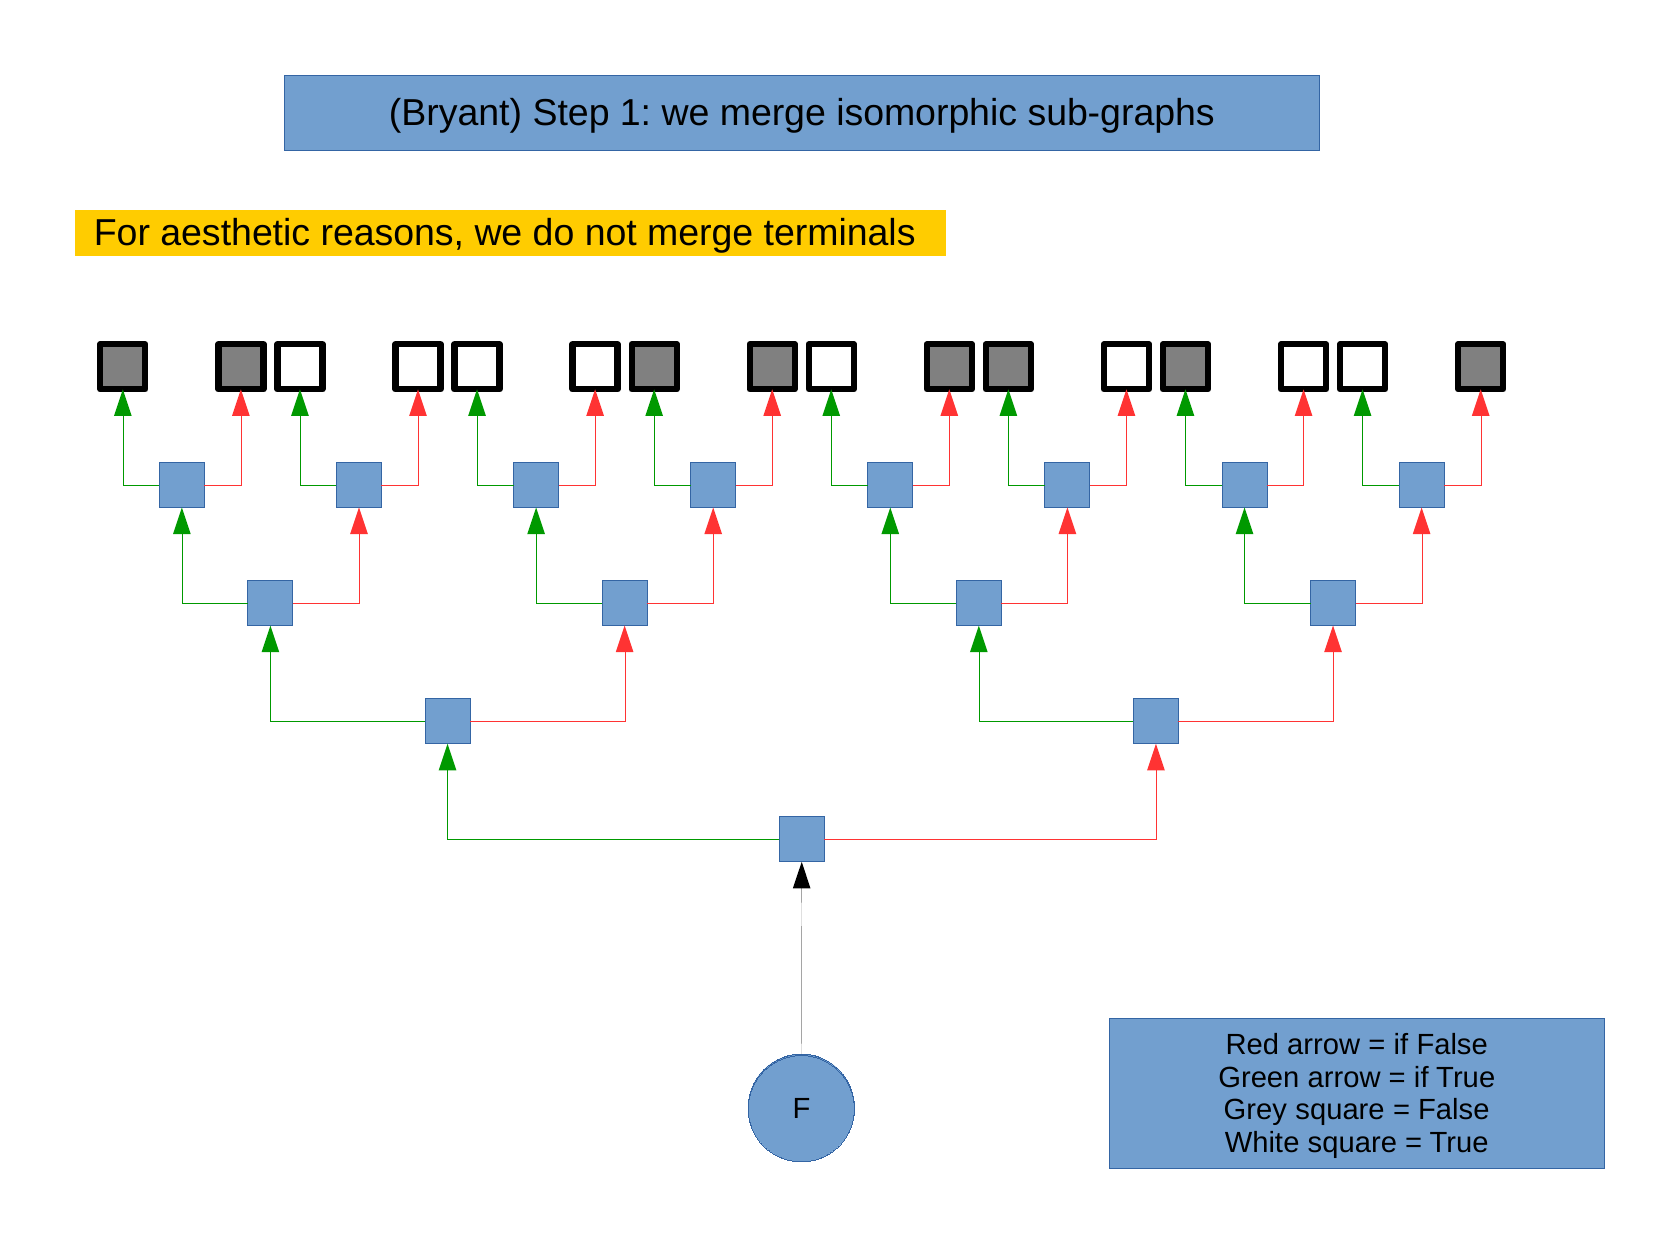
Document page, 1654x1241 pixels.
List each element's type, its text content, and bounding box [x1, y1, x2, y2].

text_box [277, 344, 323, 390]
text_box [572, 344, 618, 390]
text_box [395, 344, 441, 390]
text_box For aesthetic reasons, we do not merge terminals [75, 210, 946, 256]
text_box [1103, 344, 1149, 390]
text_box F [748, 1055, 855, 1162]
text_box [513, 462, 559, 508]
text_box [425, 698, 471, 744]
text_box [218, 344, 264, 390]
text_box [808, 344, 854, 390]
text_box [1281, 344, 1327, 390]
text_box [749, 344, 795, 390]
text_box Red arrow = if False Green arrow = if True Grey square = False White square = True [1109, 1018, 1605, 1169]
text_box [336, 462, 382, 508]
text_box [867, 462, 913, 508]
text_box [926, 344, 972, 390]
text_box [631, 344, 677, 390]
text_box [985, 344, 1031, 390]
text_box [1044, 462, 1090, 508]
text_box [956, 580, 1002, 626]
text_box [1340, 344, 1386, 390]
text_box [1458, 344, 1504, 390]
text_box [602, 580, 648, 626]
text_box (Bryant) Step 1: we merge isomorphic sub-graphs [284, 75, 1320, 151]
text_box [454, 344, 500, 390]
text_box [779, 816, 825, 862]
text_box [1133, 698, 1179, 744]
text_box [1222, 462, 1268, 508]
text_box [1310, 580, 1356, 626]
text_box [100, 344, 146, 390]
text_box [247, 580, 293, 626]
text_box [1399, 462, 1445, 508]
text_box [159, 462, 205, 508]
text_box [1162, 344, 1208, 390]
text_box [690, 462, 736, 508]
